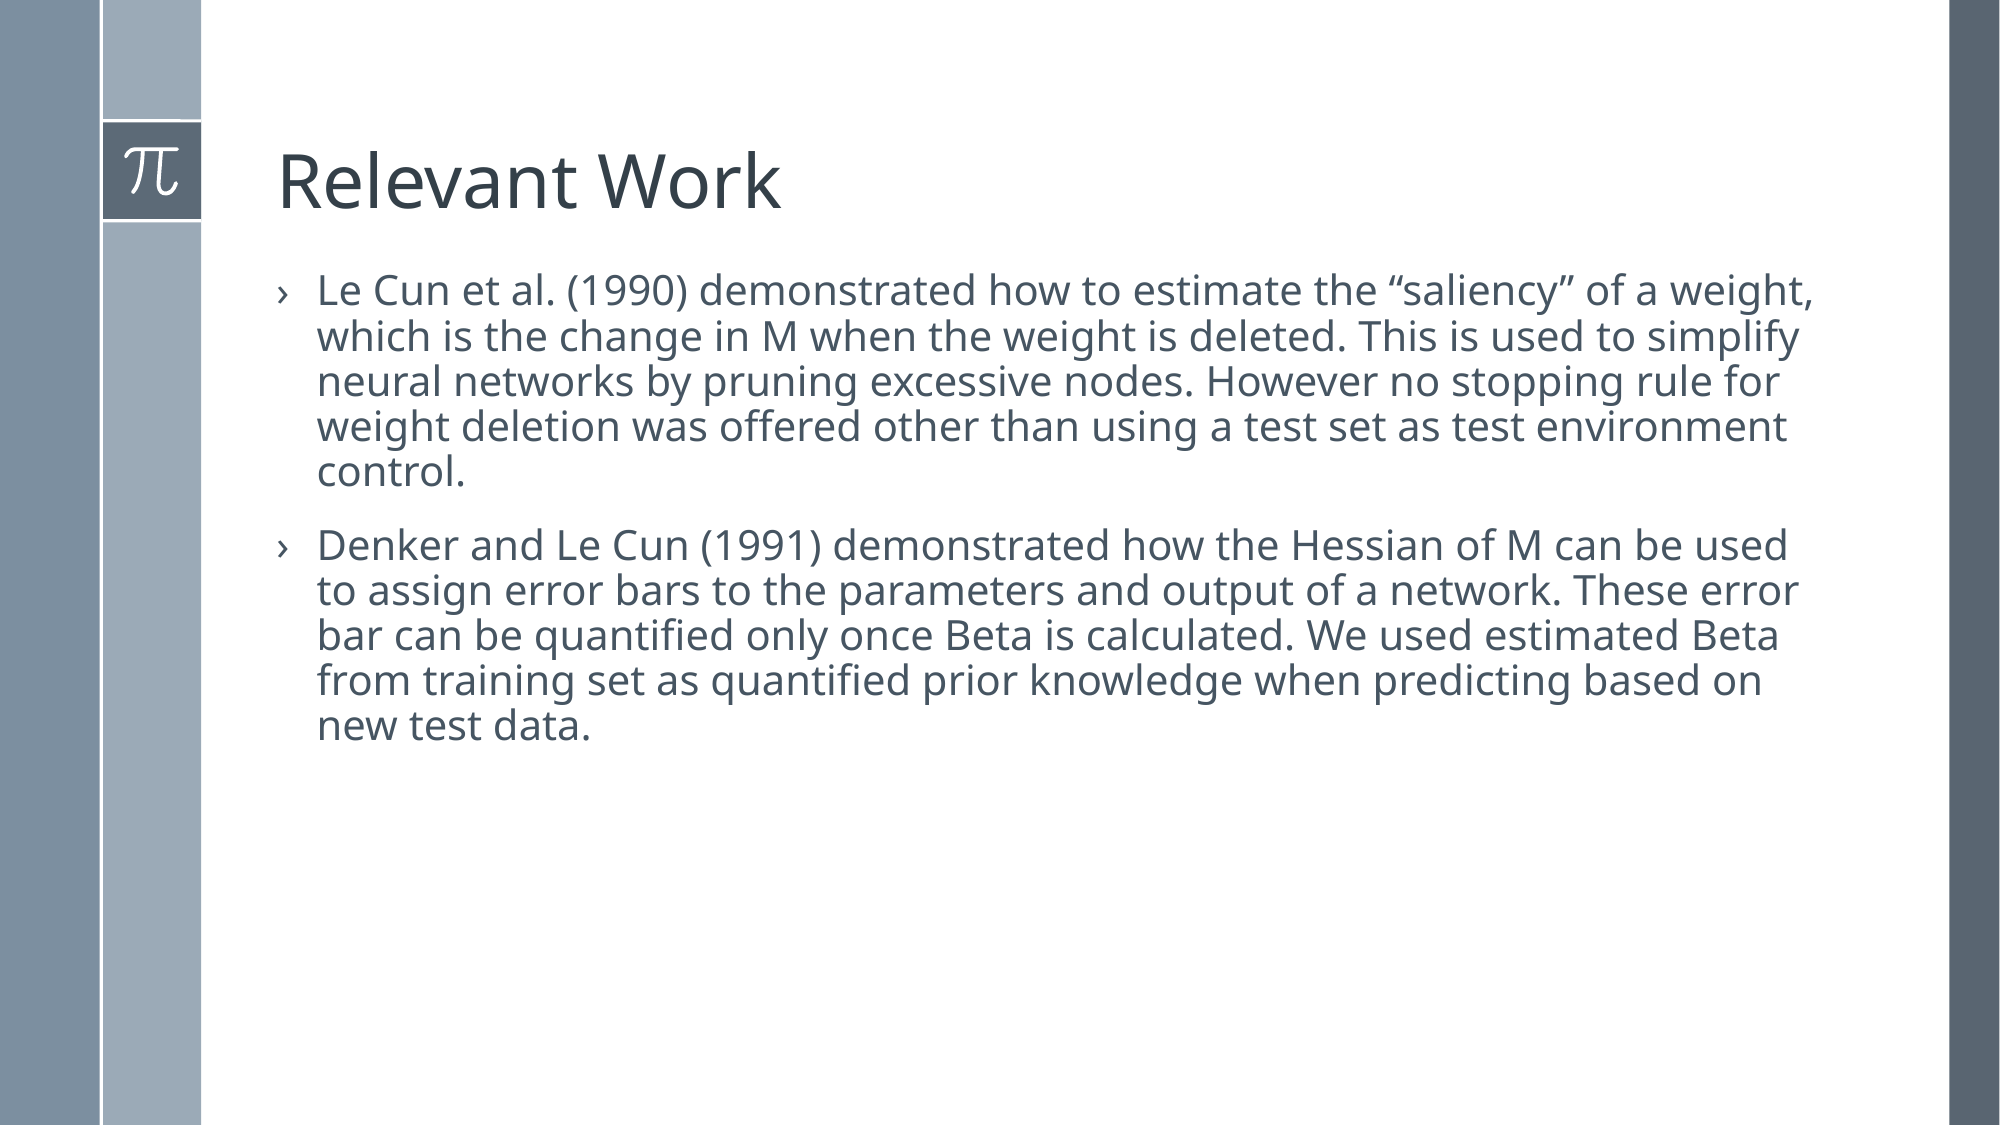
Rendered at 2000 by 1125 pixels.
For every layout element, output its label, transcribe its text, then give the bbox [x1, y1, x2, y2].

text_box Relevant Work [261, 29, 1867, 233]
text_box Le Cun et al. (1990) demonstrated how to estimate the “saliency” of a weight, which is the change in M when the weight is deleted. This is used to simplify neural networks by pruning excessive nodes. However no stopping rule for weight deletion was offered other than using a test set as test environment control. Denker and Le Cun (1991) demonstrated how the Hessian of M can be used to assign error bars to the parameters and output of a network. These error bar can be quantified only once Beta is calculated. We used estimated Beta from training set as quantified prior knowledge when predicting based on new test data. [261, 262, 1845, 1013]
